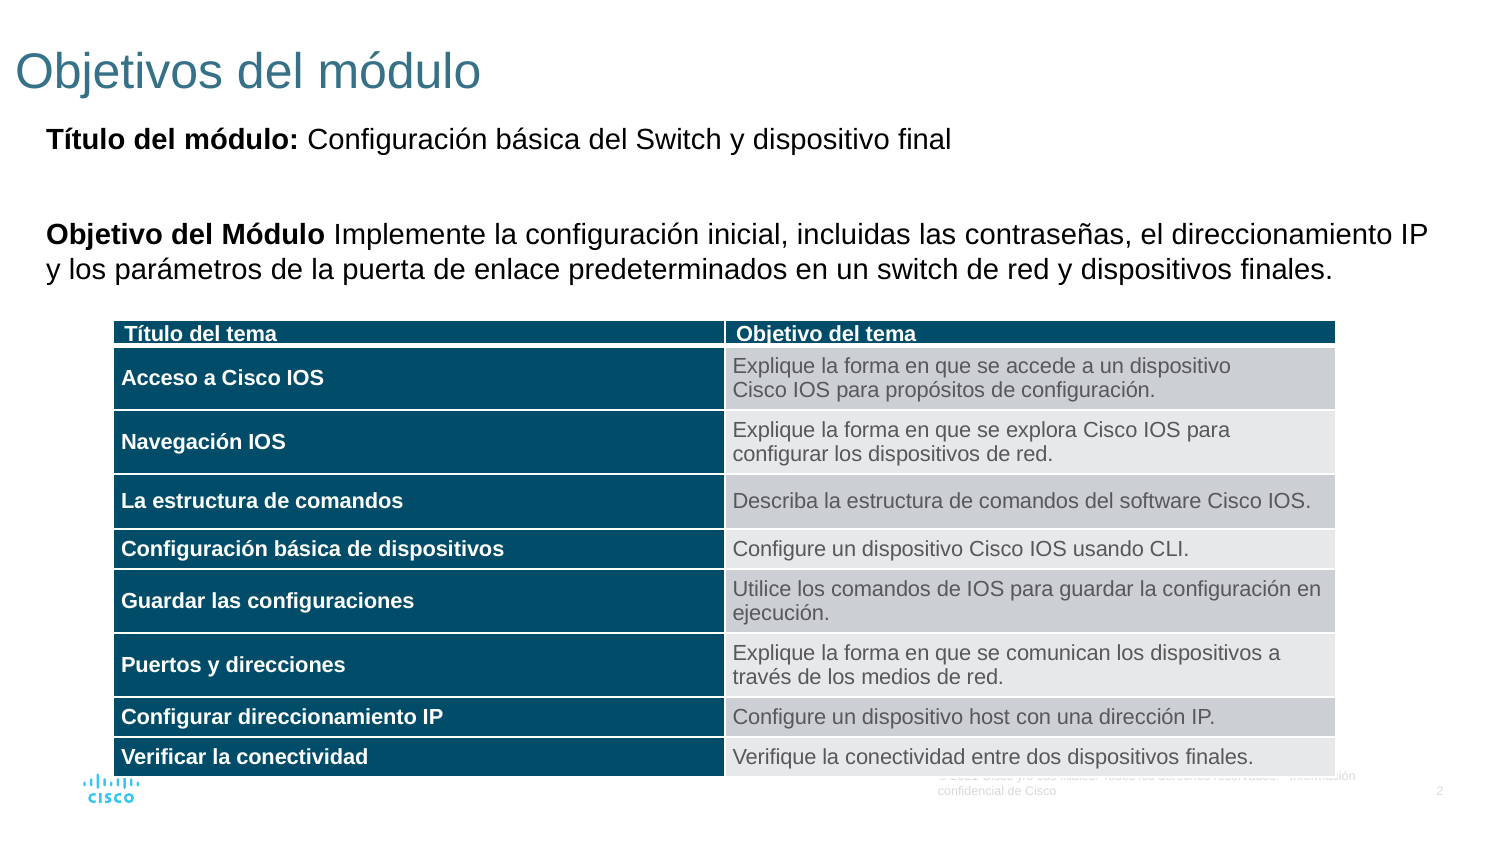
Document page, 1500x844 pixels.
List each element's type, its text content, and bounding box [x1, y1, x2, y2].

table_header Objetivo del tema [726, 321, 1335, 343]
title Objetivos del módulo [0, 6, 1500, 131]
table_cell Configuración básica de dispositivos [114, 530, 724, 568]
table_cell Acceso a Cisco IOS [114, 348, 724, 409]
table_cell Explique la forma en que se comunican los dispositivos a través de los medios de red. [726, 634, 1335, 696]
table_cell Explique la forma en que se explora Cisco IOS para configurar los dispositivos de red. [726, 411, 1335, 473]
list Título del módulo: Configuración básica del Switch y dispositivo final Objetivo del Módulo Implemente la configuración inicial, incluidas las contraseñas, el direccionamiento IP y los parámetros de la puerta de enlace predeterminados en un switch de red y dispositivos finales. [0, 112, 1478, 298]
table_cell Puertos y direcciones [114, 634, 724, 696]
table_cell Utilice los comandos de IOS para guardar la configuración en ejecución. [726, 570, 1335, 632]
table_cell Configure un dispositivo Cisco IOS usando CLI. [726, 530, 1335, 568]
table_cell Verificar la conectividad [114, 738, 724, 776]
table_cell Configurar direccionamiento IP [114, 698, 724, 736]
table_cell La estructura de comandos [114, 475, 724, 528]
table_cell Guardar las configuraciones [114, 570, 724, 632]
table_cell Explique la forma en que se accede a un dispositivo Cisco IOS para propósitos de configuración. [726, 348, 1335, 409]
table_cell Describa la estructura de comandos del software Cisco IOS. [726, 475, 1335, 528]
table_cell Navegación IOS [114, 411, 724, 473]
table_cell Configure un dispositivo host con una dirección IP. [726, 698, 1335, 736]
table_header Título del tema [114, 321, 724, 343]
table_cell Verifique la conectividad entre dos dispositivos finales. [726, 738, 1335, 776]
